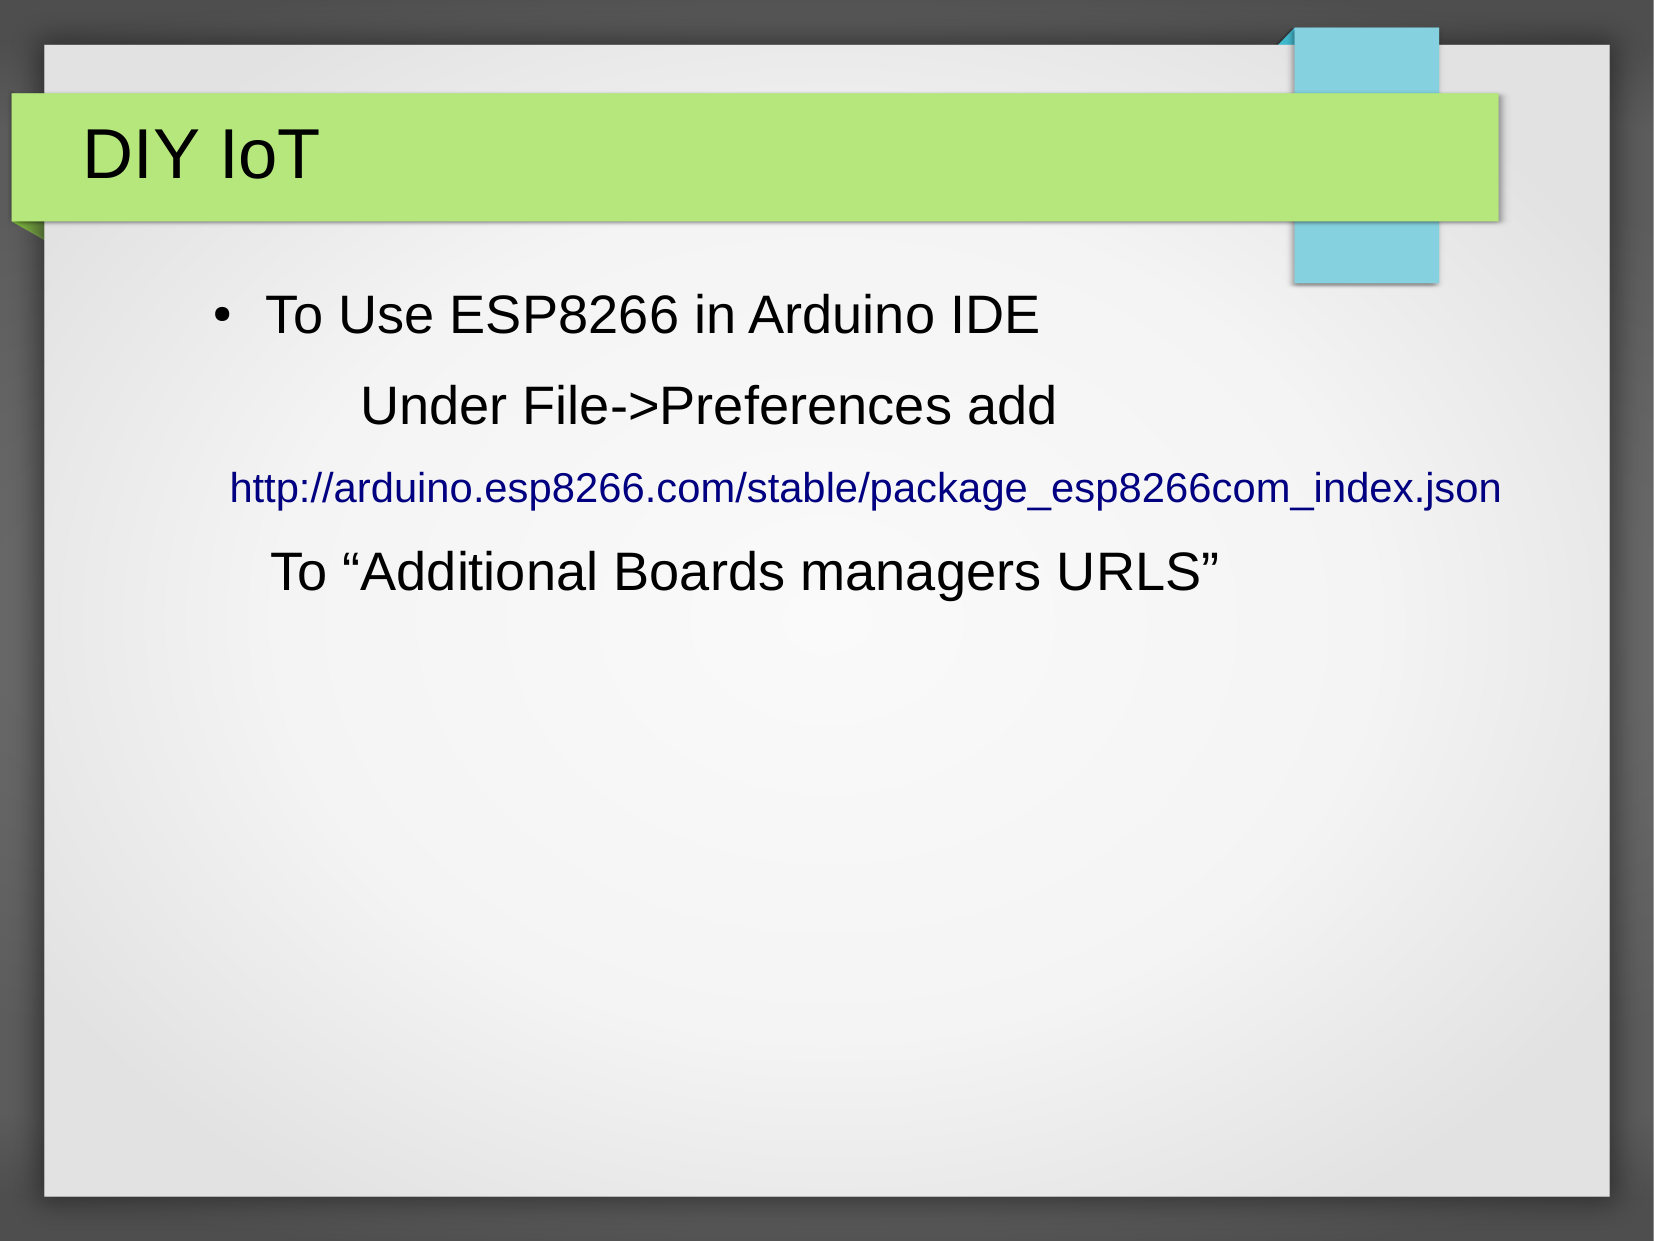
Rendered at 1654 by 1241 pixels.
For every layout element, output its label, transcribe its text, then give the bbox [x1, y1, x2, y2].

list To Use ESP8266 in Arduino IDE Under File->Preferences add http://arduino.esp8266.com/stable/package_esp8266com_index.json To “Additional Boards managers URLS” [195, 285, 1654, 1005]
title DIY IoT [82, 94, 1264, 213]
picture [0, 0, 1654, 1241]
